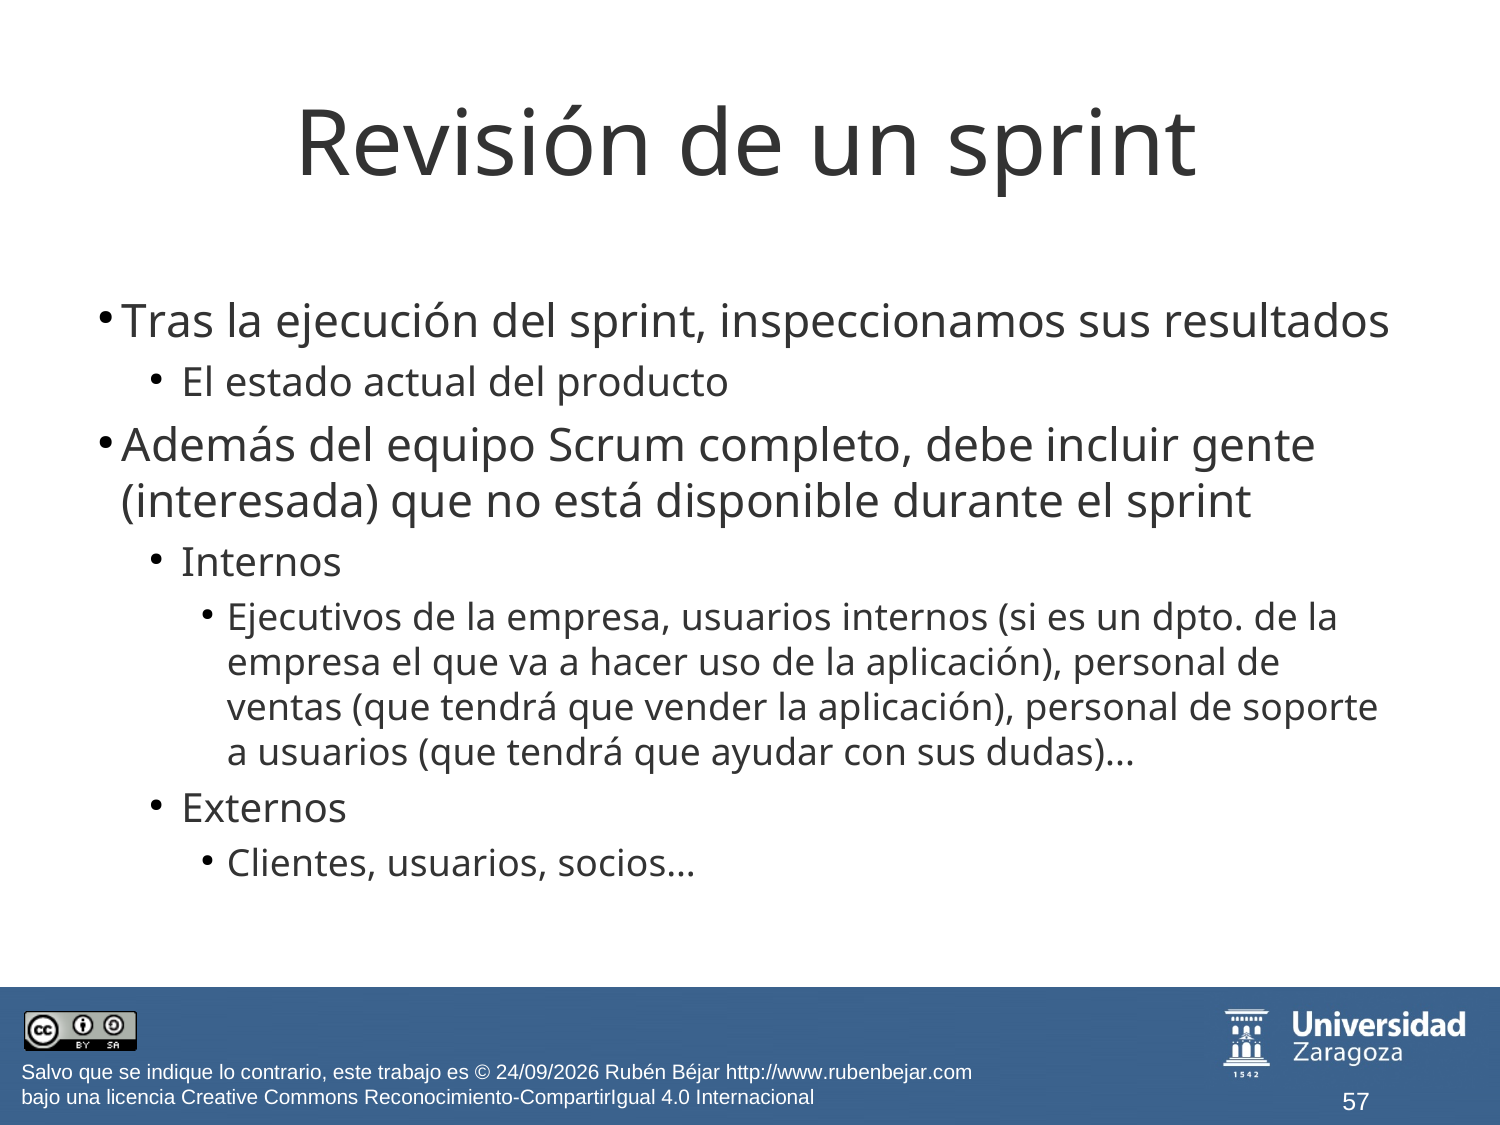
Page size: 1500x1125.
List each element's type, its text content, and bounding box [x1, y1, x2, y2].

title Revisión de un sprint [74, 21, 1420, 257]
list Tras la ejecución del sprint, inspeccionamos sus resultados El estado actual del producto Además del equipo Scrum completo, debe incluir gente (interesada) que no está disponible durante el sprint Internos Ejecutivos de la empresa, usuarios internos (si es un dpto. de la empresa el que va a hacer uso de la aplicación), personal de ventas (que tendrá que vender la aplicación), personal de soporte a usuarios (que tendrá que ayudar con sus dudas)... Externos Clientes, usuarios, socios… [82, 283, 1418, 957]
picture [0, 987, 1500, 1125]
